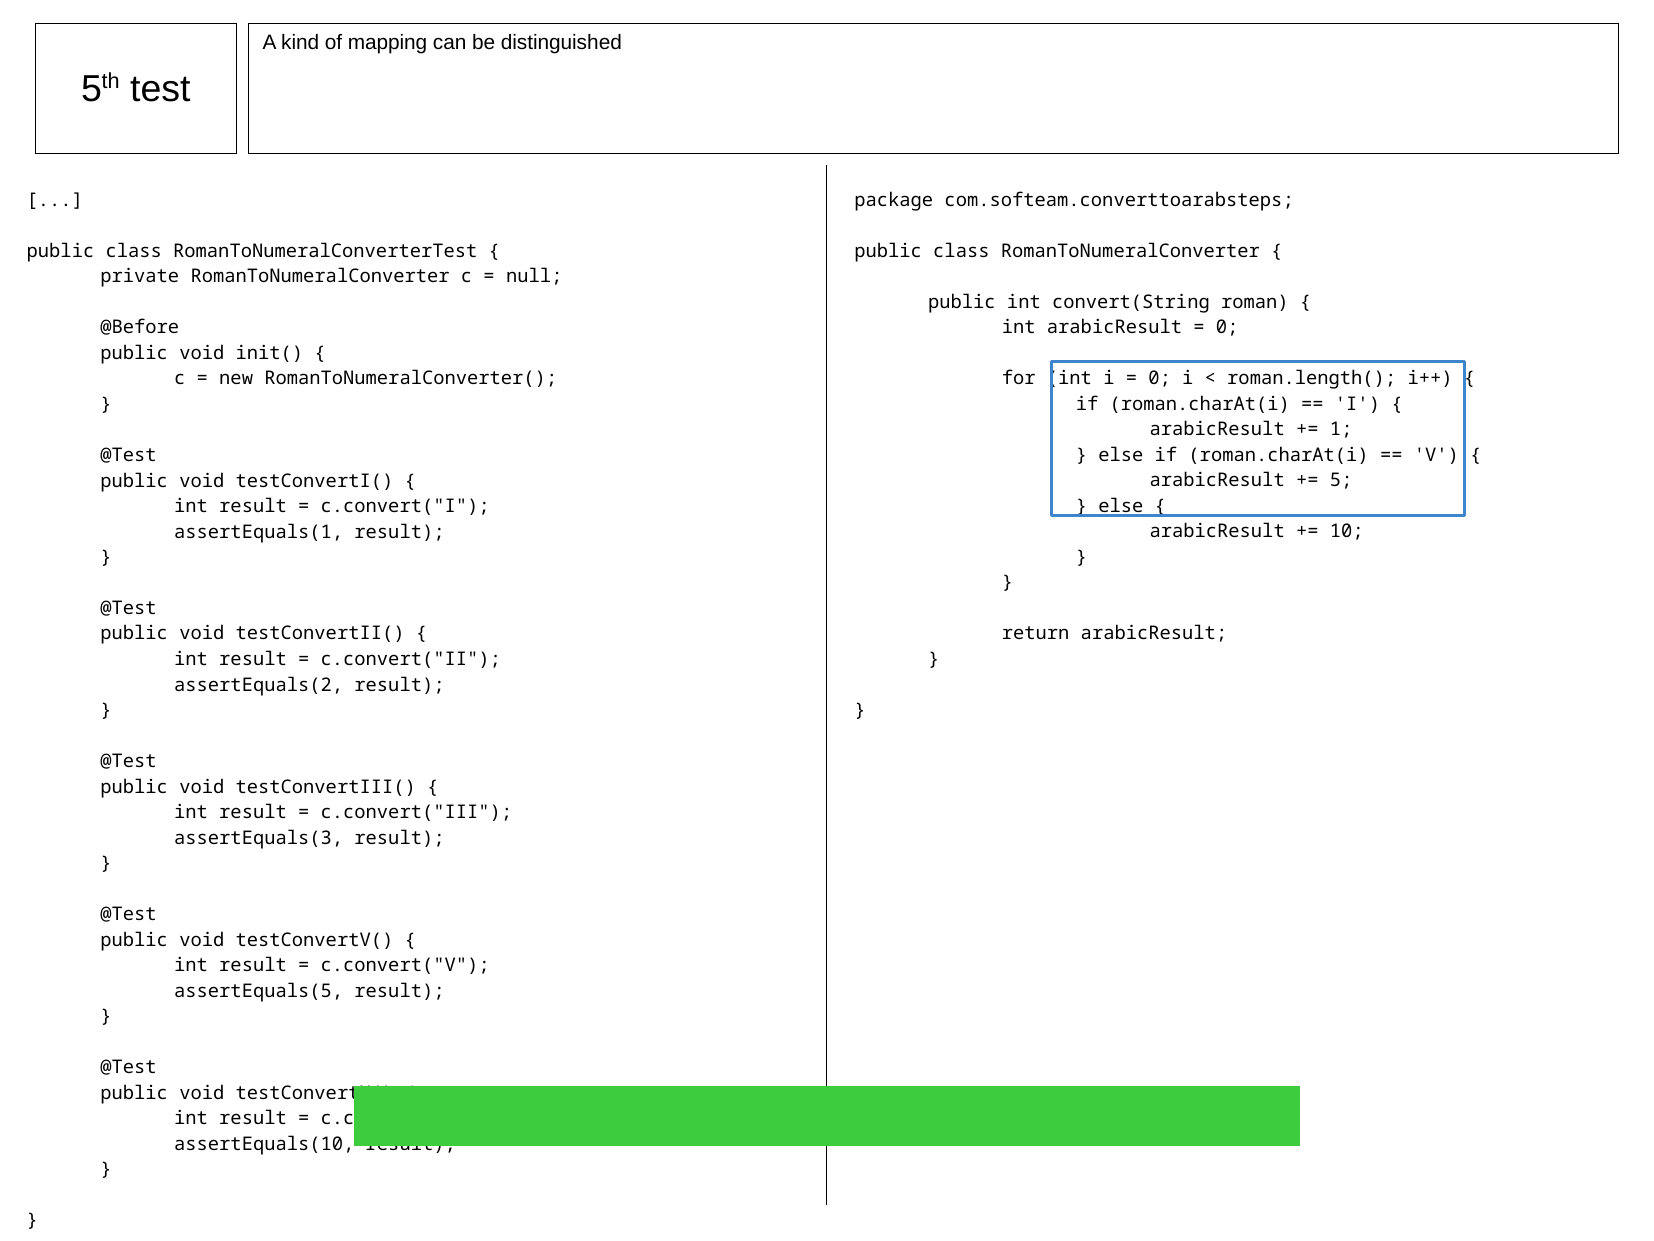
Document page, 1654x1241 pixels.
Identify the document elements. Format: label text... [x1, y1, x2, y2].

text_box package com.softeam.converttoarabsteps; public class RomanToNumeralConverter { public int convert(String roman) { int arabicResult = 0; for (int i = 0; i < roman.length(); i++) { if (roman.charAt(i) == 'I') { arabicResult += 1; } else if (roman.charAt(i) == 'V') { arabicResult += 5; } else { arabicResult += 10; } } return arabicResult; } } [839, 178, 1620, 679]
text_box [...] public class RomanToNumeralConverterTest { private RomanToNumeralConverter c = null; @Before public void init() { c = new RomanToNumeralConverter(); } @Test public void testConvertI() { int result = c.convert("I"); assertEquals(1, result); } @Test public void testConvertII() { int result = c.convert("II"); assertEquals(2, result); } @Test public void testConvertIII() { int result = c.convert("III"); assertEquals(3, result); } @Test public void testConvertV() { int result = c.convert("V"); assertEquals(5, result); } @Test public void testConvertX() { int result = c.convert("X"); assertEquals(10, result); } } [11, 178, 792, 1119]
text_box [354, 1086, 1300, 1146]
text_box A kind of mapping can be distinguished [248, 23, 1619, 154]
text_box 5th test [35, 23, 237, 154]
